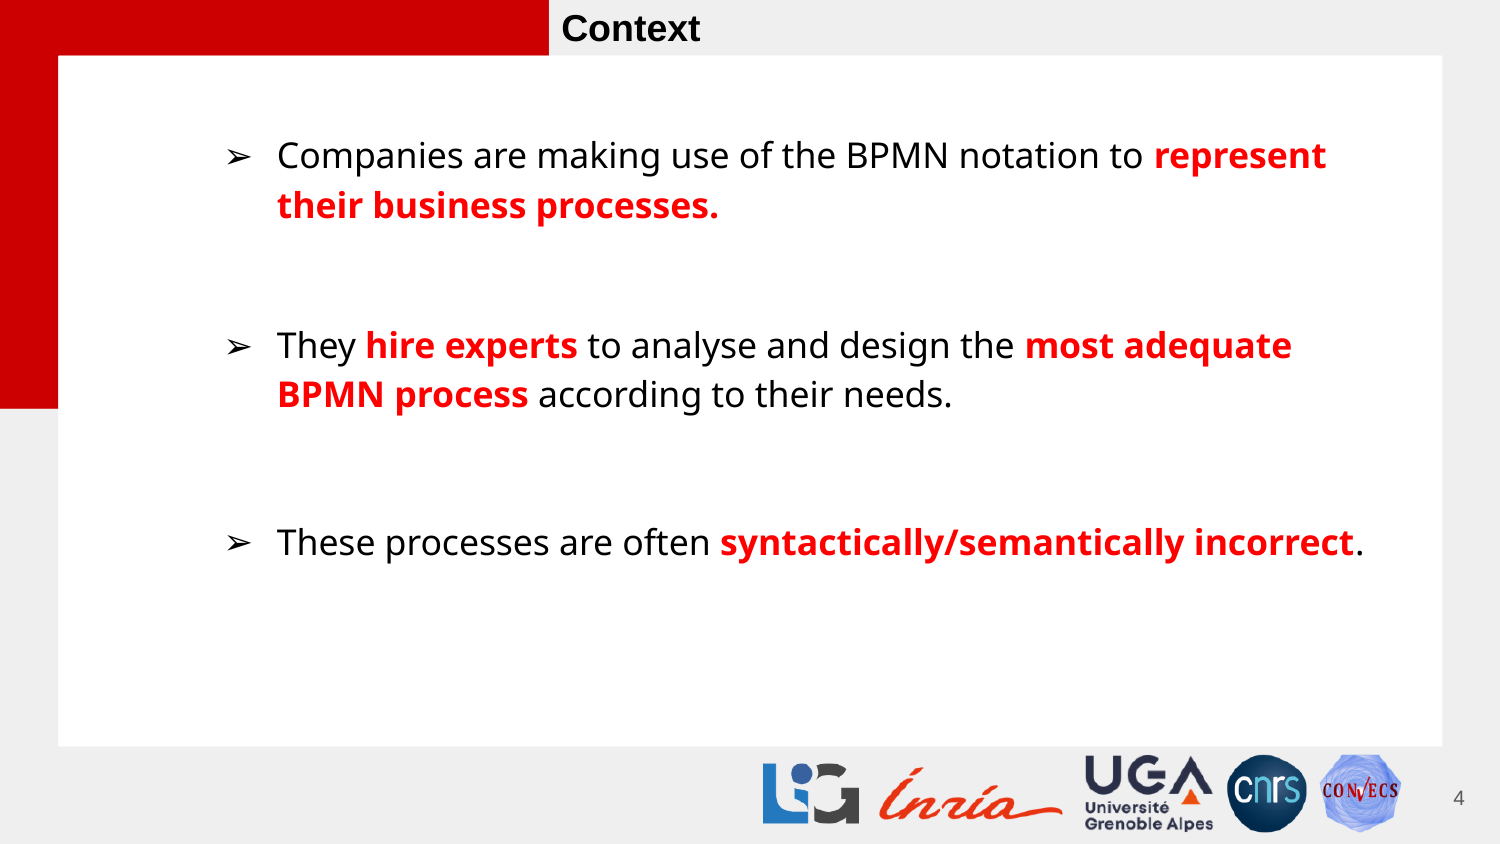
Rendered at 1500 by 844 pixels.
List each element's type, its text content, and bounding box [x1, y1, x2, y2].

picture [0, 0, 1500, 844]
text_box Companies are making use of the BPMN notation to represent their business processes. They hire experts to analyse and design the most adequate BPMN process according to their needs. These processes are often syntactically/semantically incorrect. [119, 112, 1381, 681]
slide_number <number> [1389, 764, 1480, 830]
text_box Context [546, 0, 1441, 55]
